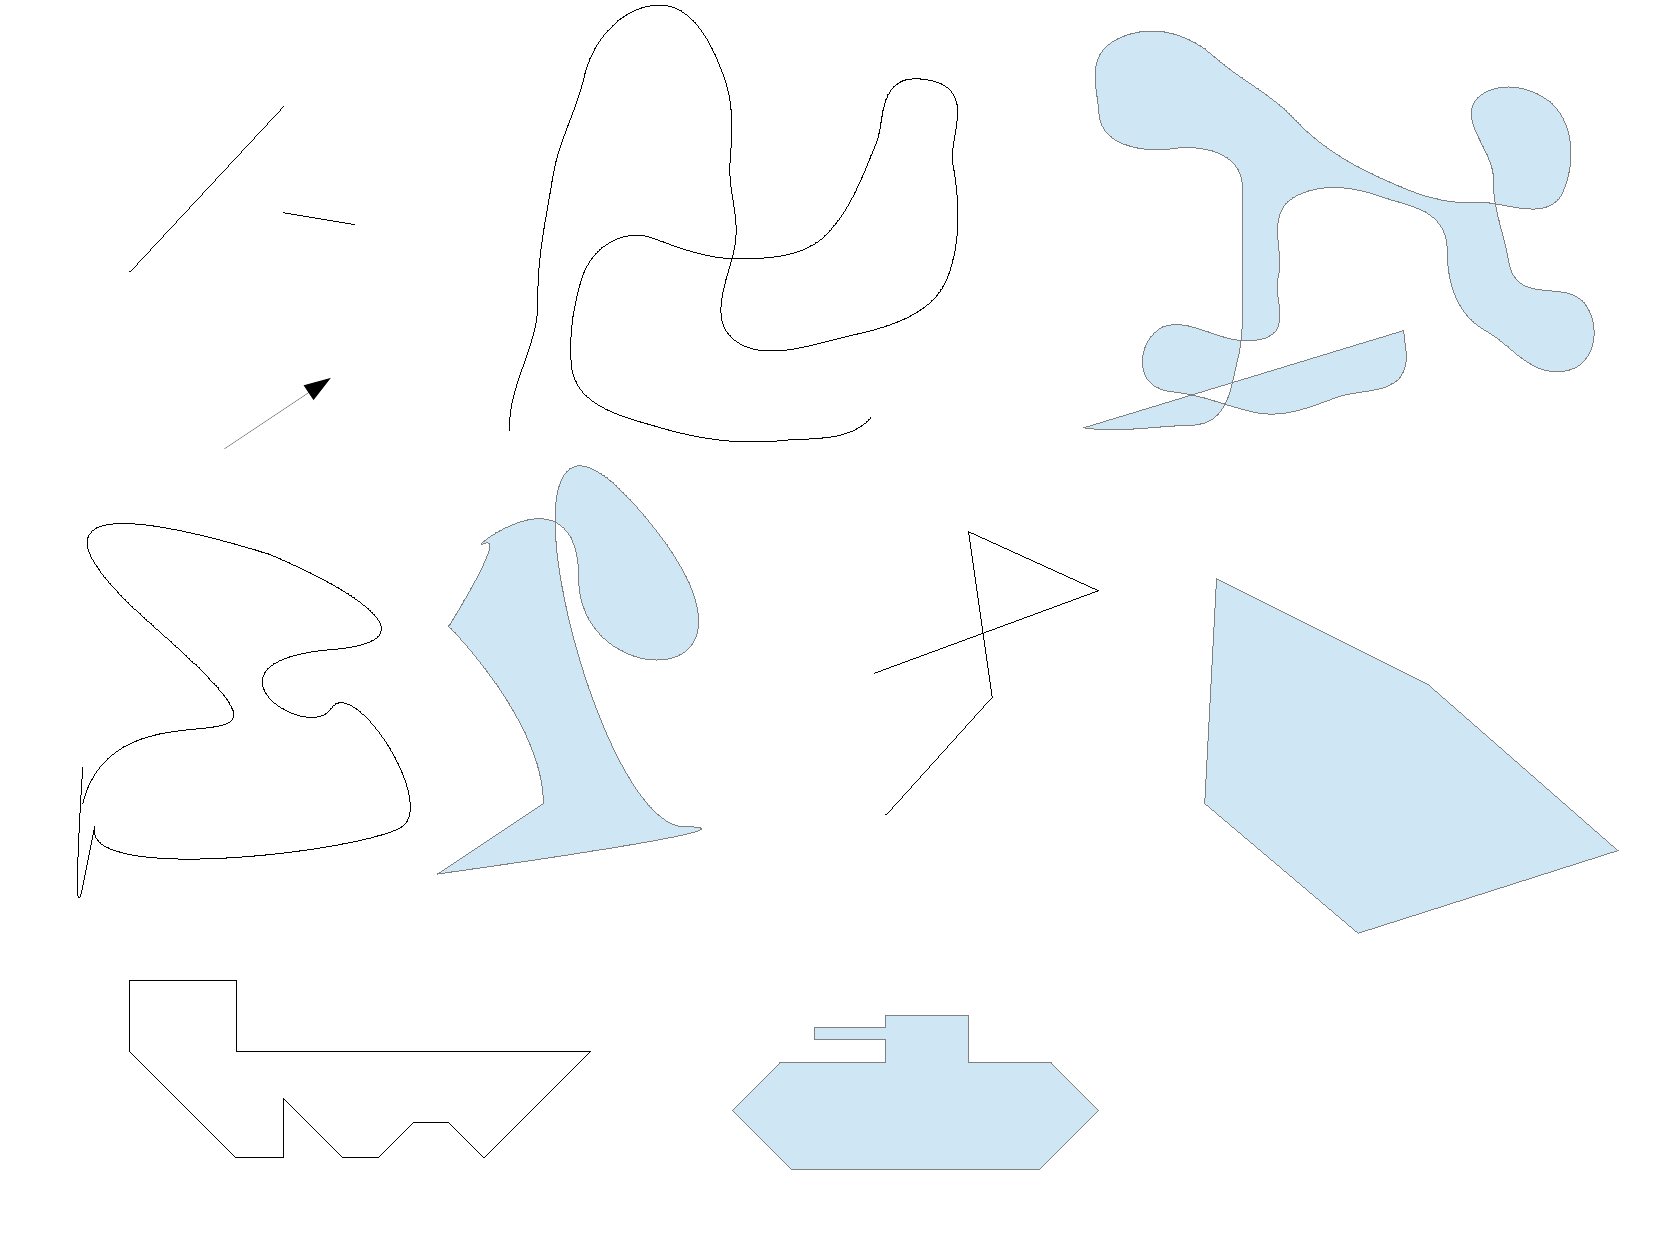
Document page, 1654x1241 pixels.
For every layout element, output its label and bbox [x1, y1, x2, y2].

text_box [1204, 578, 1619, 934]
text_box [437, 465, 702, 875]
text_box [1083, 31, 1595, 430]
text_box [732, 1015, 1099, 1170]
